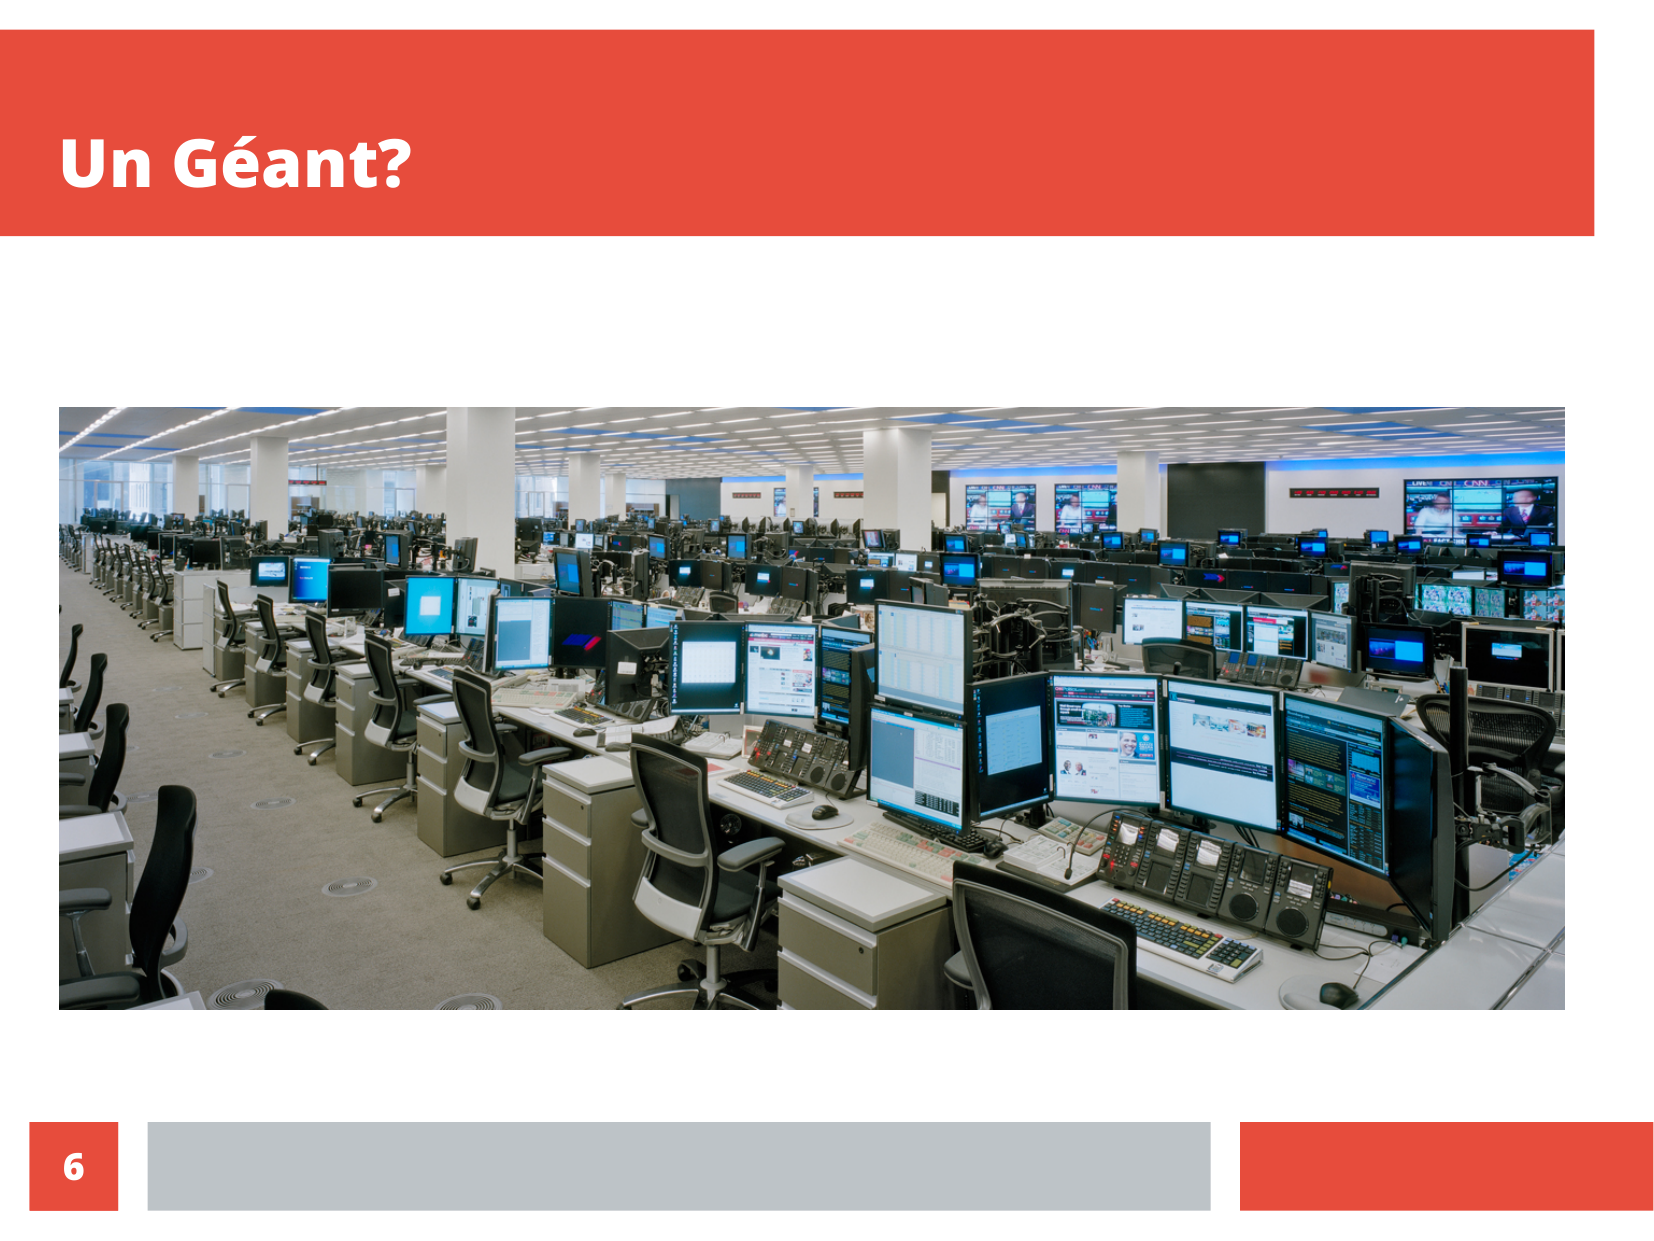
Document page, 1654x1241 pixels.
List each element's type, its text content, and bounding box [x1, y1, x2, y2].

picture [59, 407, 1565, 1010]
title Un Géant? [59, 59, 1595, 207]
